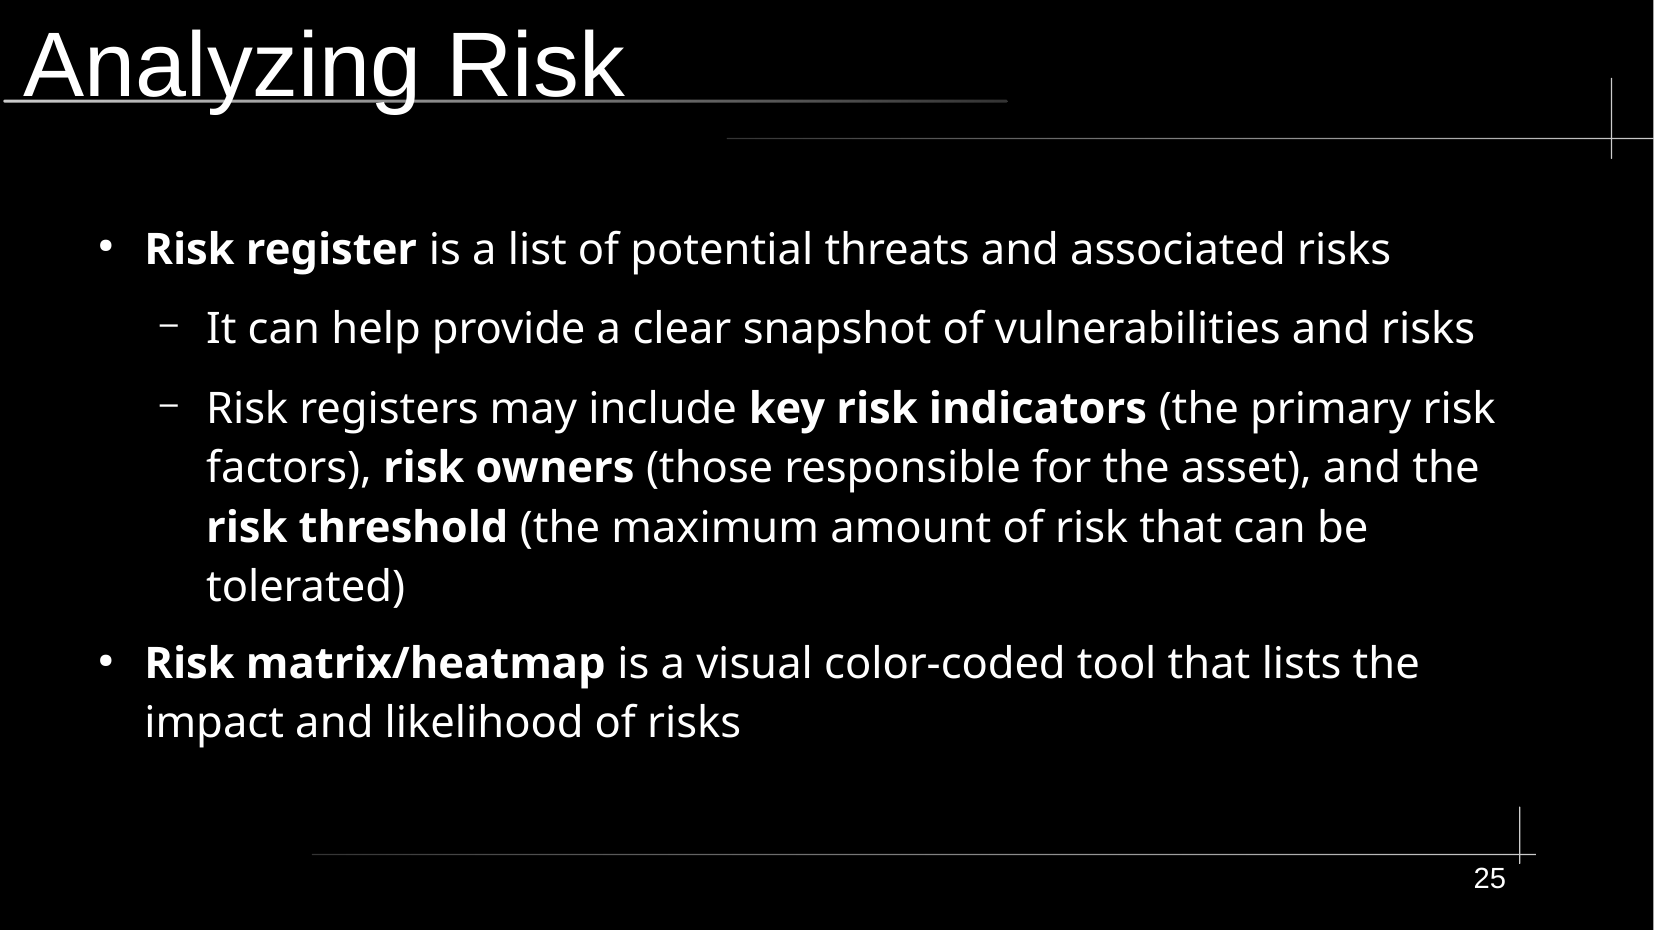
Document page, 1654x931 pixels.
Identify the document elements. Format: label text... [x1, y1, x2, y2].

title Analyzing Risk [23, 11, 1589, 119]
list Risk register is a list of potential threats and associated risks It can help provide a clear snapshot of vulnerabilities and risks Risk registers may include key risk indicators (the primary risk factors), risk owners (those responsible for the asset), and the risk threshold (the maximum amount of risk that can be tolerated) Risk matrix/heatmap is a visual color-coded tool that lists the impact and likelihood of risks [82, 217, 1571, 758]
